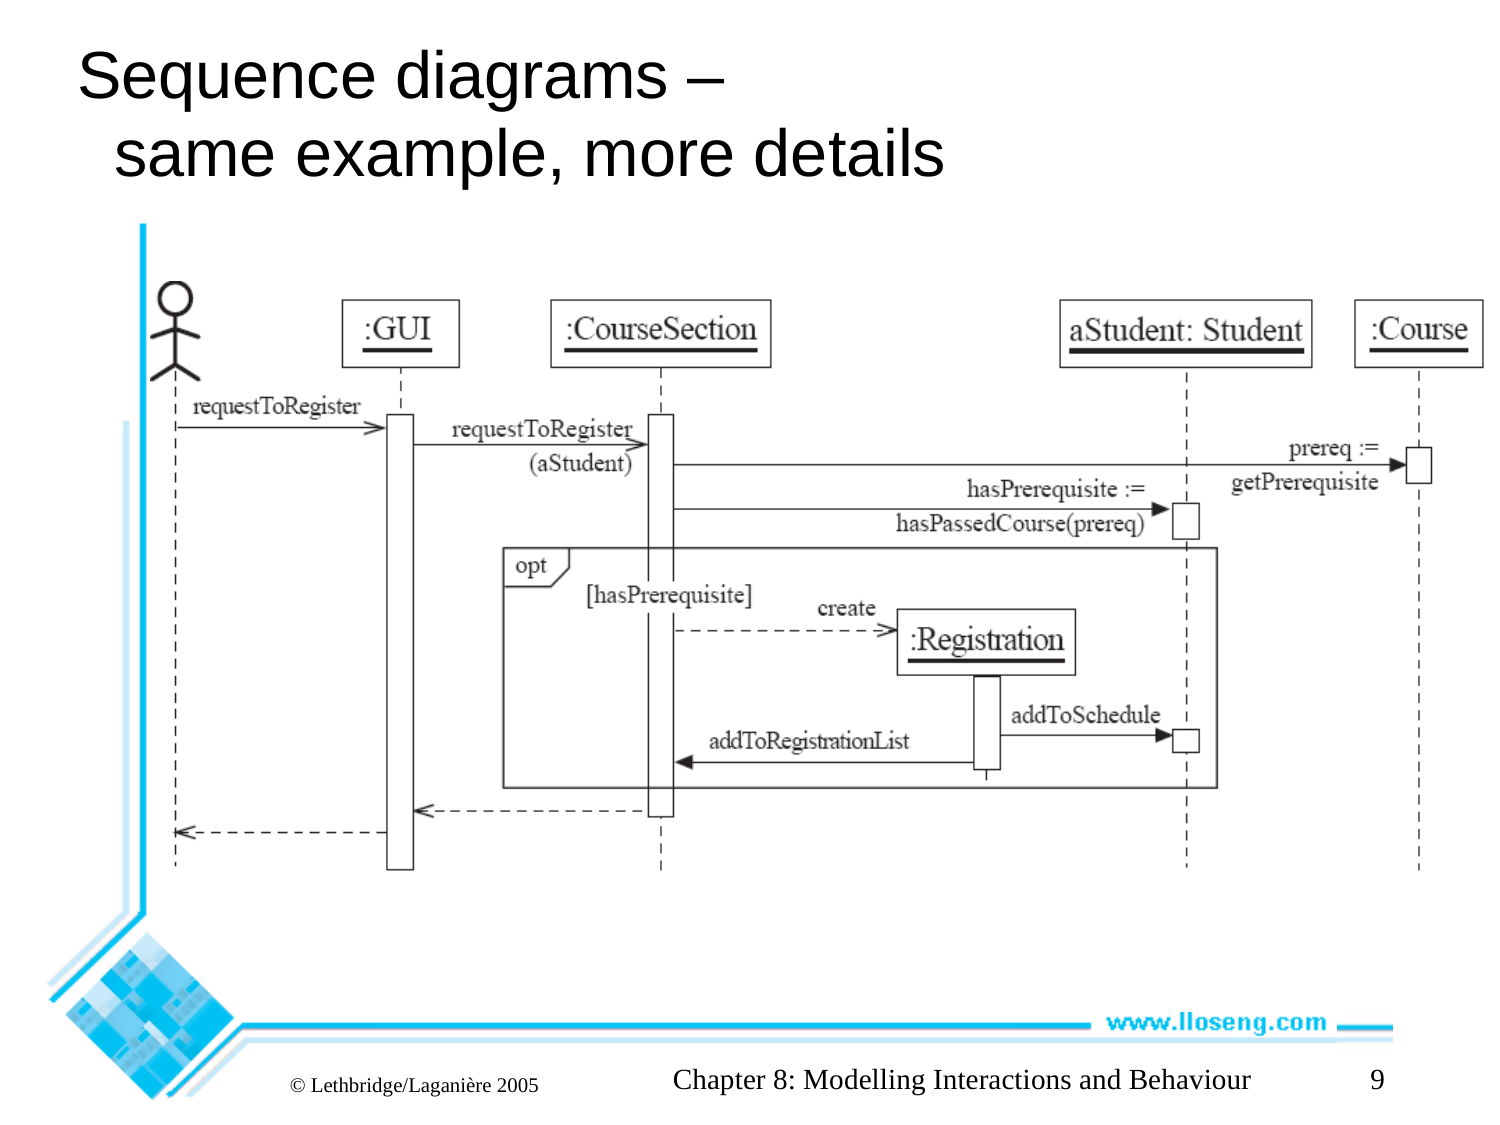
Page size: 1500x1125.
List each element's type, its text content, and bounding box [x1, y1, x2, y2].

text_box Chapter 8: Modelling Interactions and Behaviour [624, 1050, 1300, 1125]
picture [35, 212, 1488, 1102]
title Sequence diagrams – same example, more details [62, 27, 1413, 198]
text_box <number> [1325, 1050, 1401, 1125]
text_box © Lethbridge/Laganière 2005 [275, 1062, 601, 1125]
